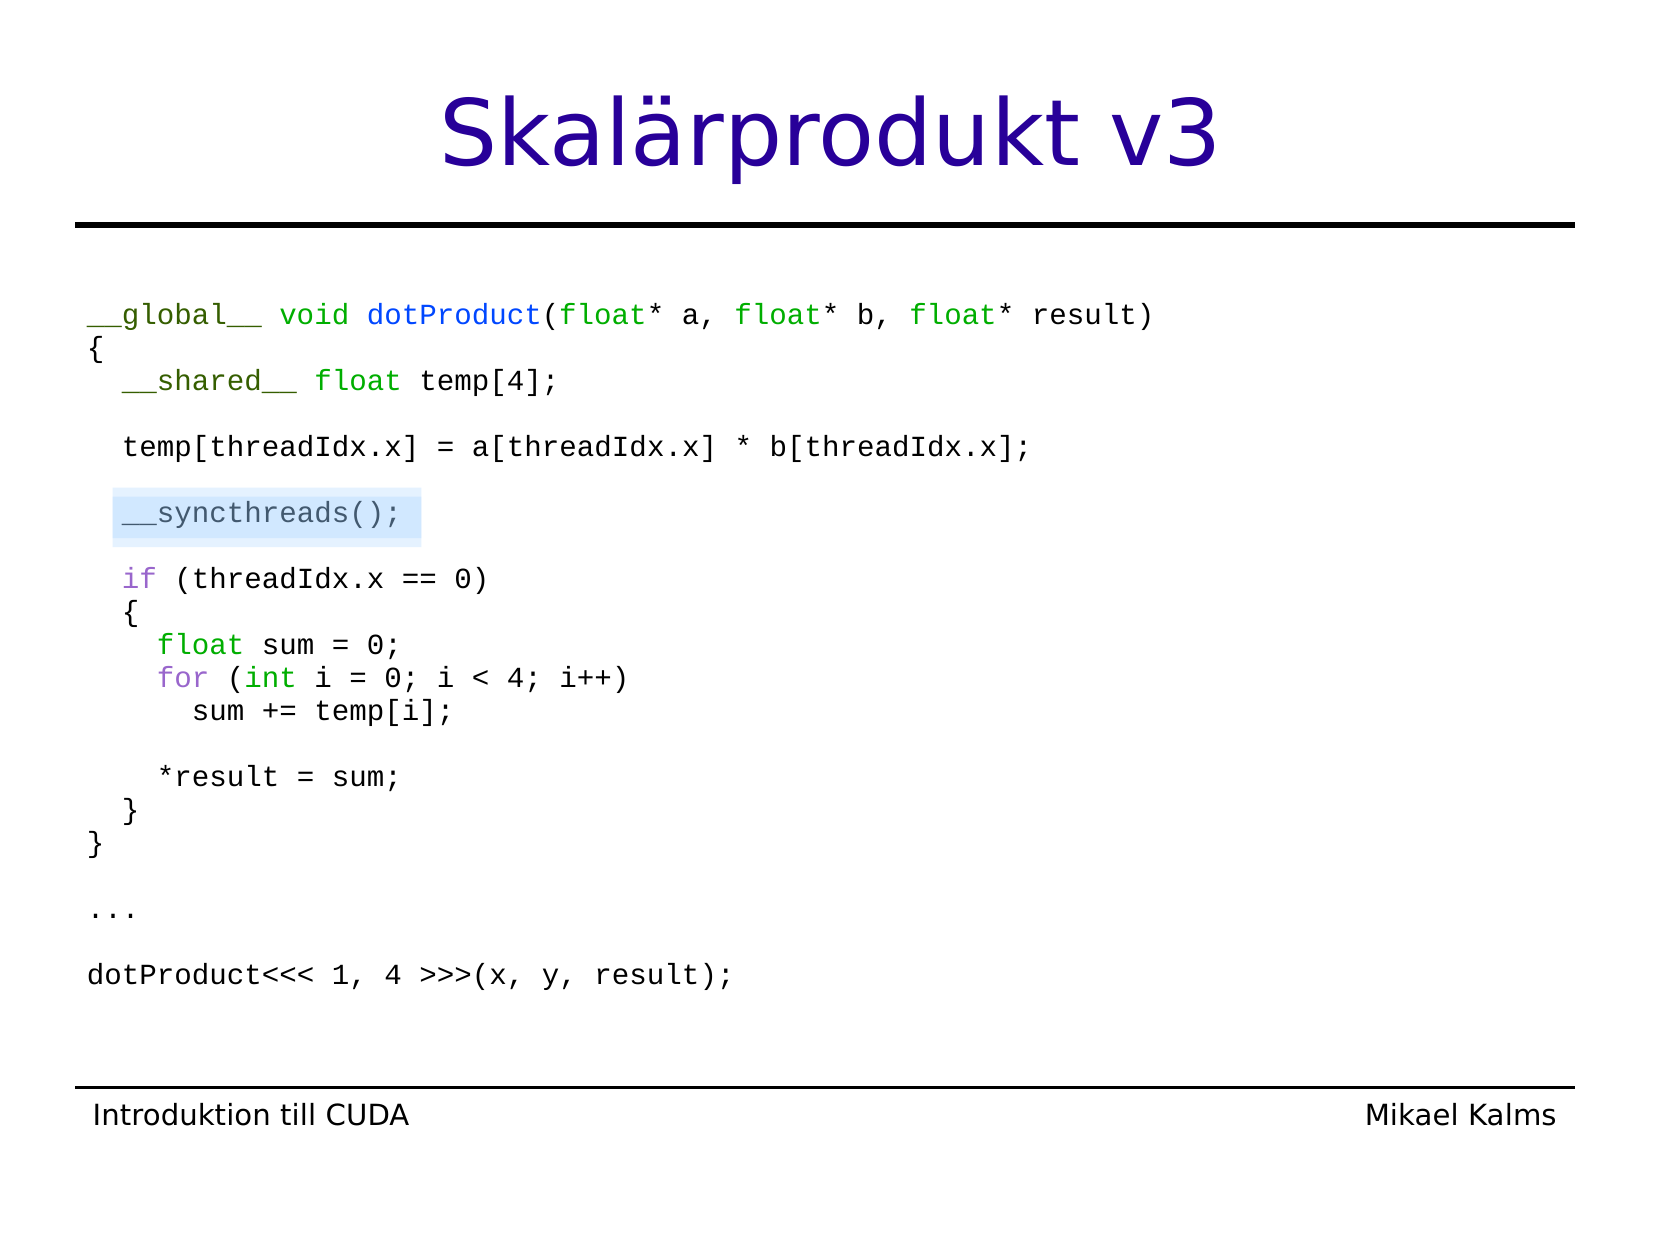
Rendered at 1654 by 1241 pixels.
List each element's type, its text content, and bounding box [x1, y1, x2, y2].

text_box Introduktion till CUDA [75, 1087, 428, 1144]
text_box Mikael Kalms [1347, 1087, 1576, 1144]
title Skalärprodukt v3 [86, 37, 1576, 231]
text_box [112, 487, 422, 548]
text_box __global__ void dotProduct(float* a, float* b, float* result) { __shared__ float temp[4]; temp[threadIdx.x] = a[threadIdx.x] * b[threadIdx.x]; __syncthreads(); if (threadIdx.x == 0) { float sum = 0; for (int i = 0; i < 4; i++) sum += temp[i]; *result = sum; } } ... dotProduct<<< 1, 4 >>>(x, y, result); [86, 306, 1576, 1020]
